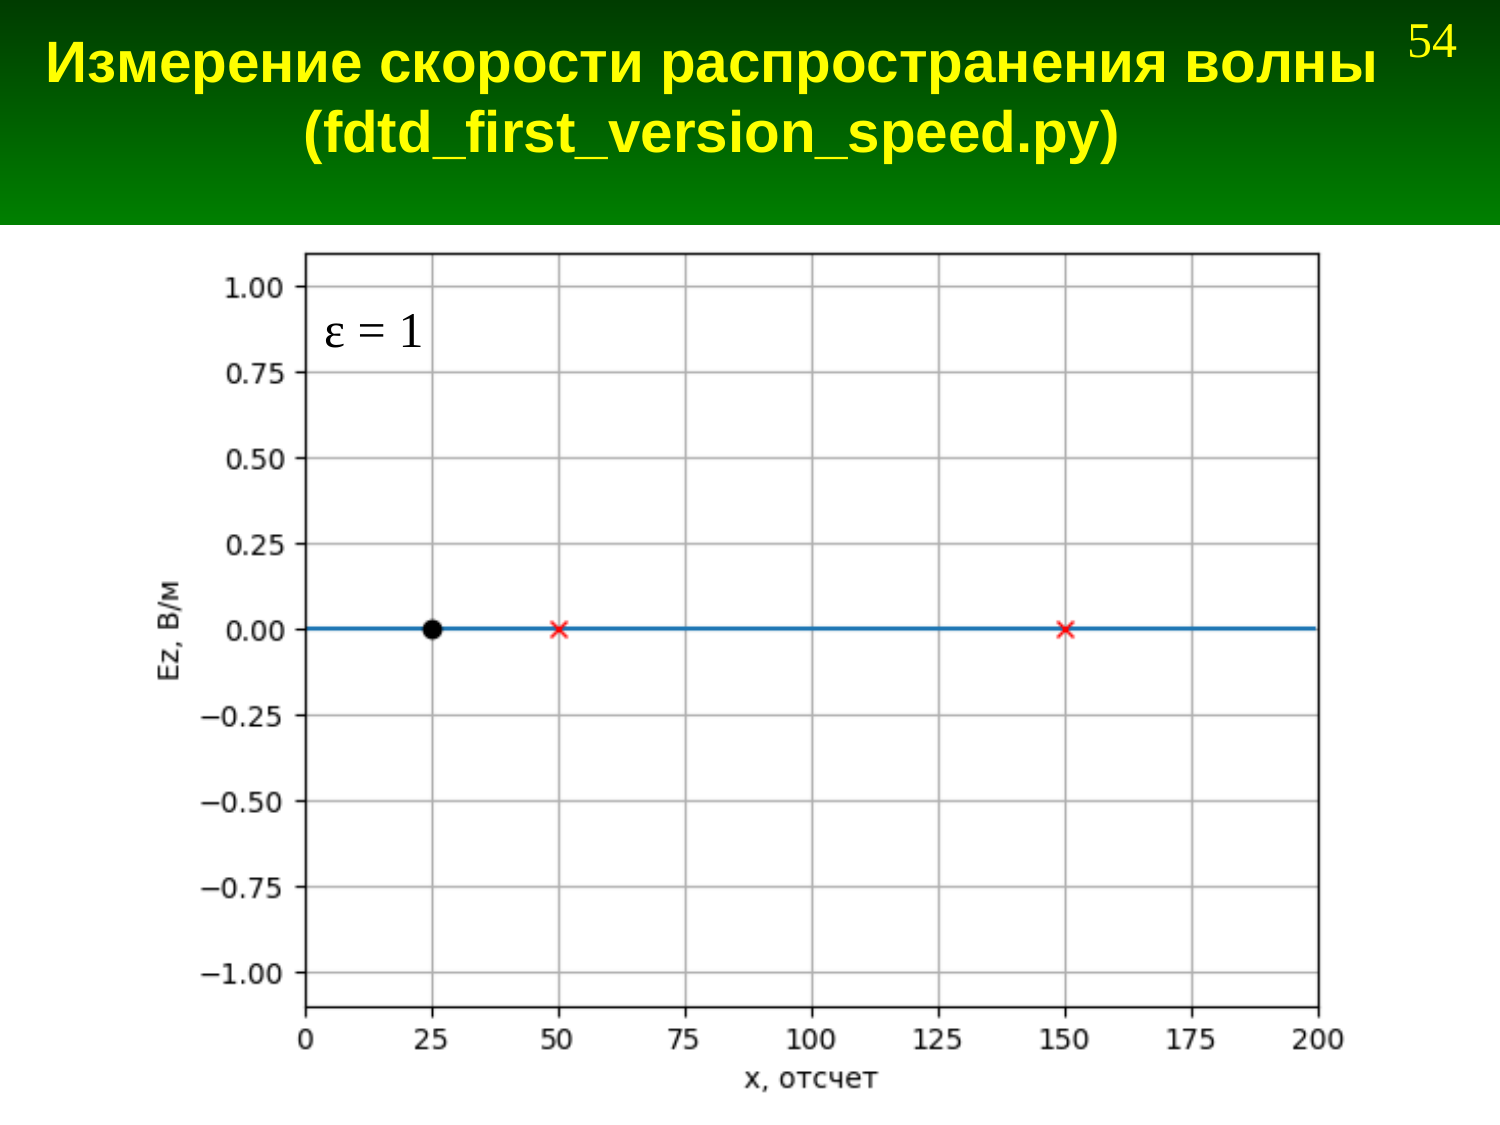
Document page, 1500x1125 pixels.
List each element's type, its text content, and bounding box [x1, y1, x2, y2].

text_box ε = 1 [309, 289, 439, 365]
title Измерение скорости распространения волны (fdtd_first_version_speed.py) [25, 0, 1399, 207]
picture [142, 232, 1358, 1115]
